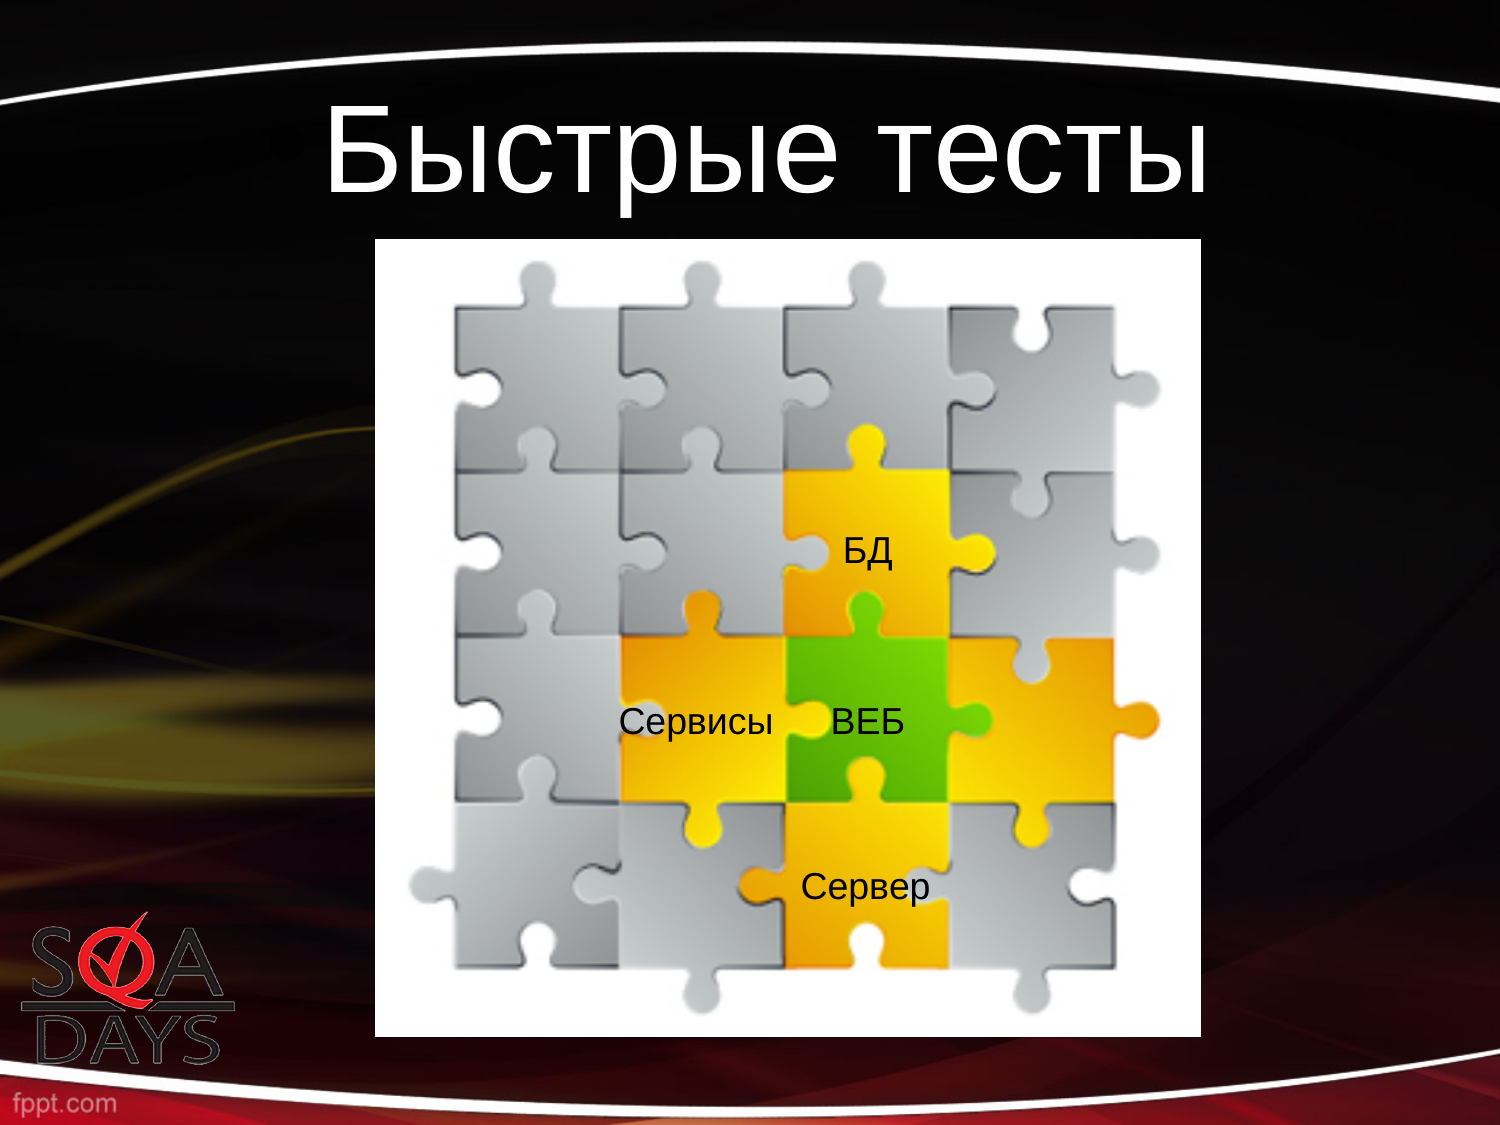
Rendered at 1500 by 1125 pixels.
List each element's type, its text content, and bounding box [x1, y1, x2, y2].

picture [0, 0, 1500, 1125]
list Быстрые тесты [250, 59, 1228, 225]
text_box ВЕБ [815, 690, 921, 750]
text_box БД [828, 519, 908, 579]
text_box Сервер [785, 855, 946, 915]
text_box Сервисы [603, 690, 789, 750]
